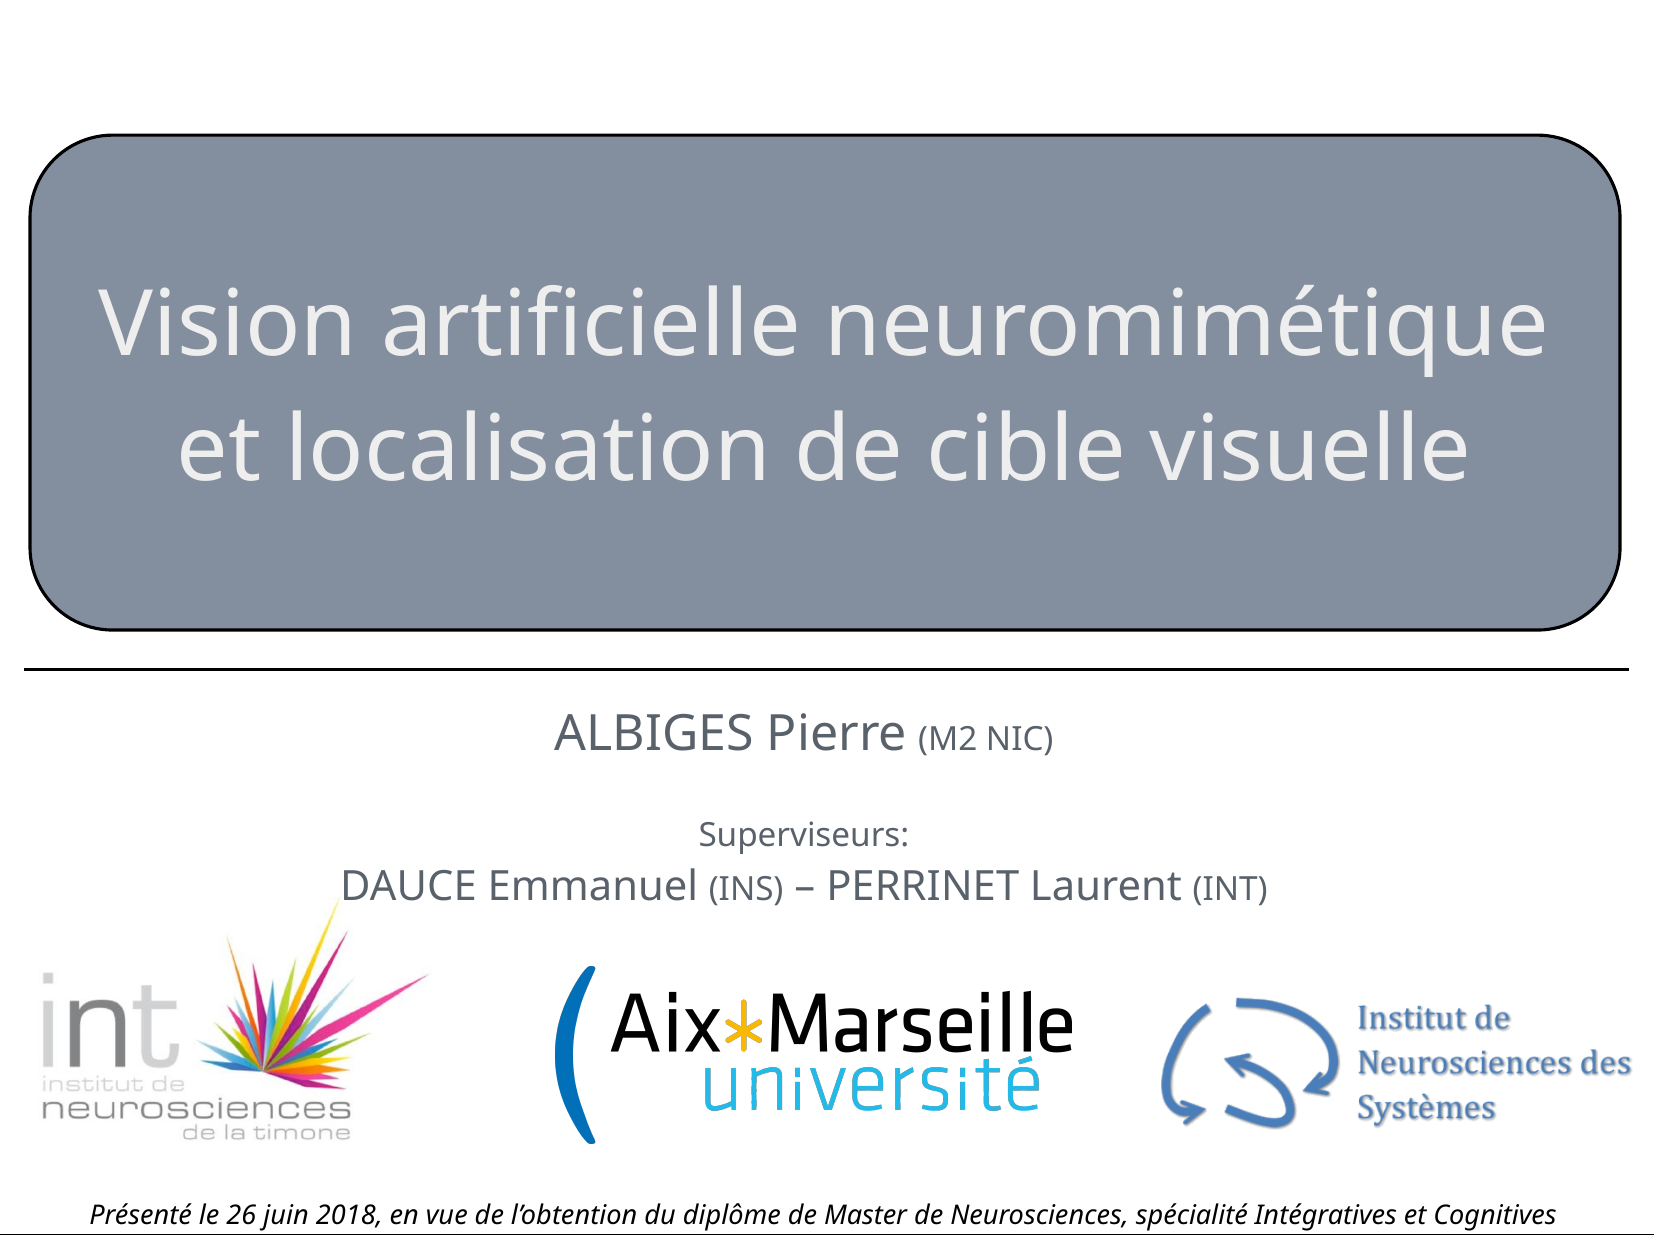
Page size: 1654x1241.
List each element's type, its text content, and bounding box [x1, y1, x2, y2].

text_box Vision artificielle neuromimétique et localisation de cible visuelle [30, 135, 1621, 631]
picture [1160, 993, 1636, 1132]
picture [555, 966, 1072, 1144]
picture [31, 897, 432, 1144]
text_box ALBIGES Pierre (M2 NIC) Superviseurs: DAUCE Emmanuel (INS) – PERRINET Laurent (INT) [325, 690, 1285, 900]
text_box Présenté le 26 juin 2018, en vue de l’obtention du diplôme de Master de Neurosciences, spécialité Intégratives et Cognitives [74, 1188, 1613, 1240]
